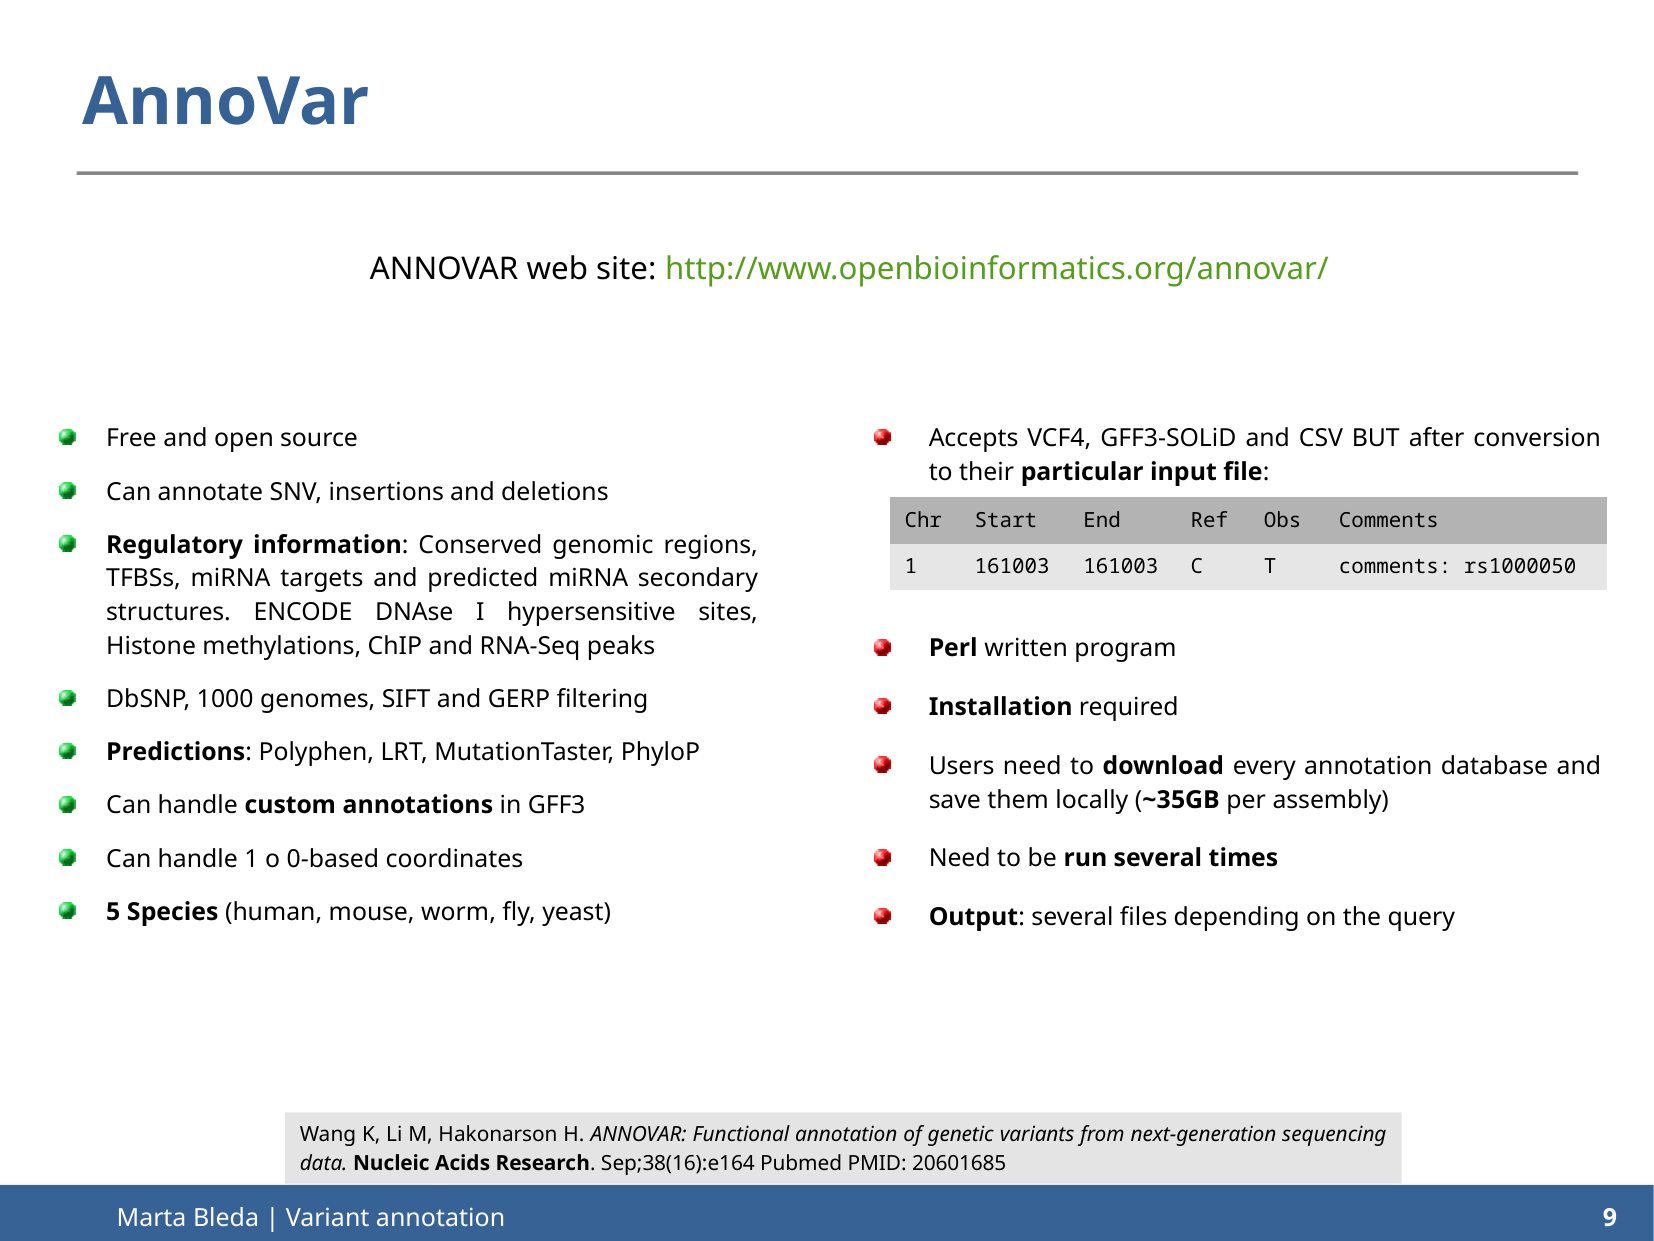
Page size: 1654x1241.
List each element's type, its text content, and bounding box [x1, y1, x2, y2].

table_cell 1 [890, 544, 960, 590]
table_header Obs [1249, 497, 1324, 544]
text_box Wang K, Li M, Hakonarson H. ANNOVAR: Functional annotation of genetic variants from next-generation sequencing data. Nucleic Acids Research. Sep;38(16):e164 Pubmed PMID: 20601685 [285, 1112, 1402, 1176]
text_box ANNOVAR web site: http://www.openbioinformatics.org/annovar/ [355, 239, 1348, 291]
picture [74, 170, 1580, 175]
table_header Start [960, 497, 1068, 544]
list Free and open source Can annotate SNV, insertions and deletions Regulatory information: Conserved genomic regions, TFBSs, miRNA targets and predicted miRNA secondary structures. ENCODE DNAse I hypersensitive sites, Histone methylations, ChIP and RNA-Seq peaks DbSNP, 1000 genomes, SIFT and GERP filtering Predictions: Polyphen, LRT, MutationTaster, PhyloP Can handle custom annotations in GFF3 Can handle 1 o 0-based coordinates 5 Species (human, mouse, worm, fly, yeast) [59, 420, 759, 938]
table_header Chr [890, 497, 960, 544]
title AnnoVar [82, 49, 1571, 148]
table_cell T [1249, 544, 1324, 590]
table_cell C [1176, 544, 1249, 590]
table_header End [1068, 497, 1176, 544]
table_header Comments [1324, 497, 1607, 544]
table_cell 161003 [960, 544, 1068, 590]
table_cell comments: rs1000050 [1324, 544, 1607, 590]
table_header Ref [1176, 497, 1249, 544]
table_cell 161003 [1068, 544, 1176, 590]
list Accepts VCF4, GFF3-SOLiD and CSV BUT after conversion to their particular input file: Perl written program Installation required Users need to download every annotation database and save them locally (~35GB per assembly) Need to be run several times Output: several files depending on the query [868, 420, 1602, 935]
